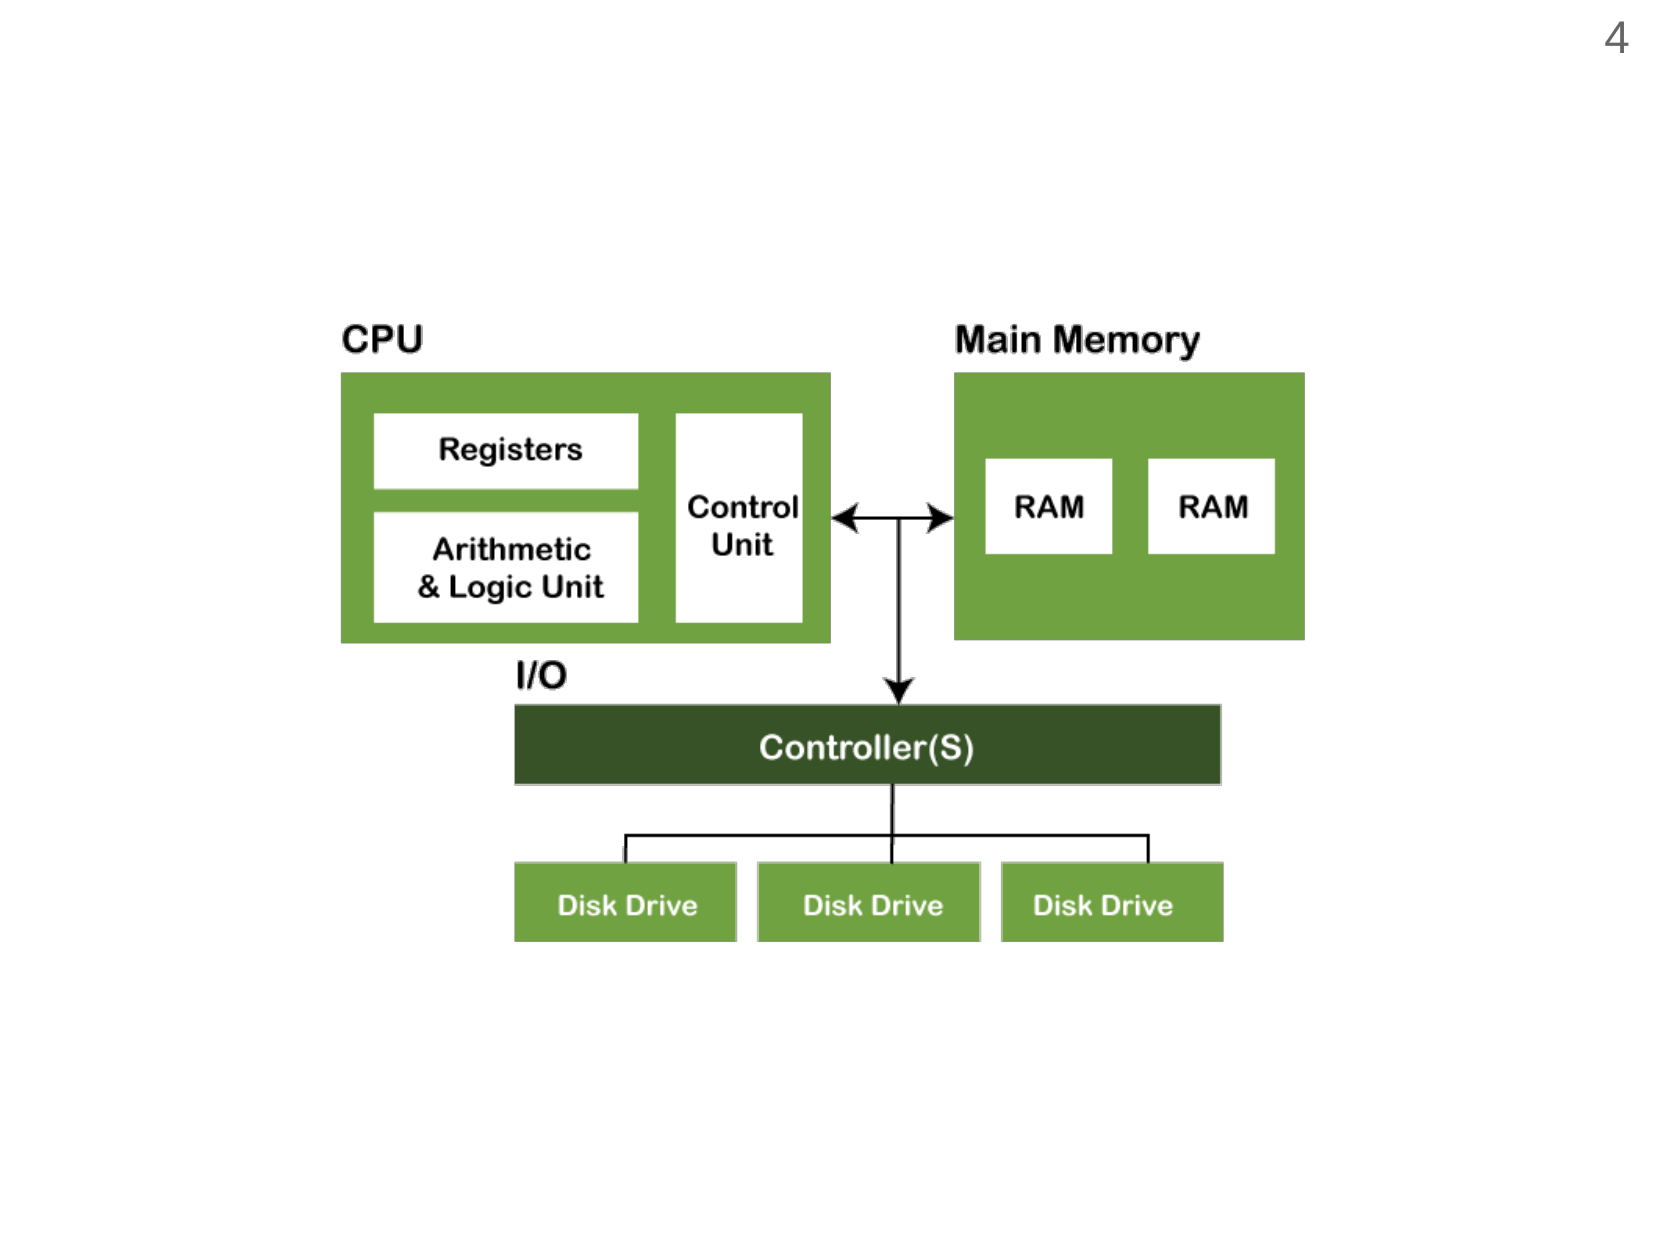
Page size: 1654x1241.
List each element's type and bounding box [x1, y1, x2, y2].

picture [307, 312, 1416, 1003]
